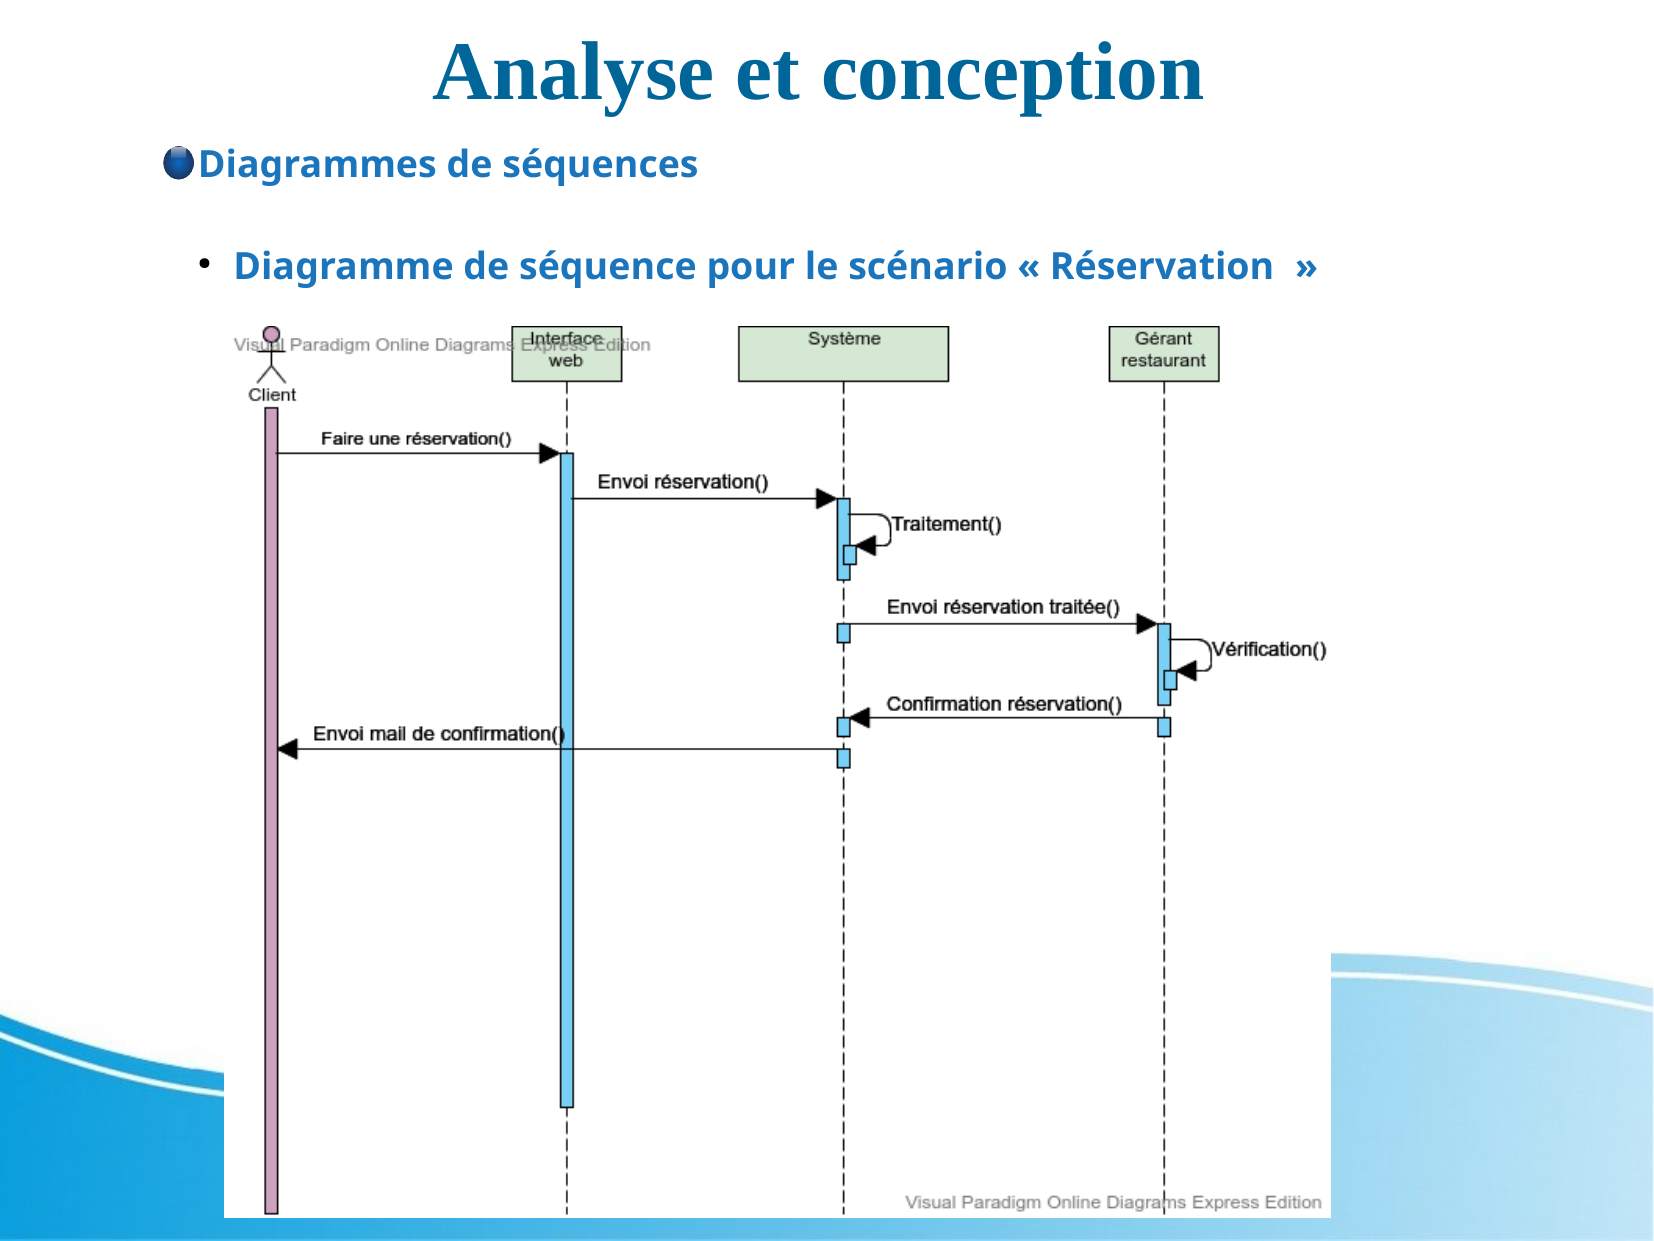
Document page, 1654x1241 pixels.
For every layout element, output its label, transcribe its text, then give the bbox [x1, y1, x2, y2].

title Analyse et conception [75, 0, 1564, 142]
picture [0, 326, 1654, 1241]
text_box Diagrammes de séquences Diagramme de séquence pour le scénario « Réservation » [147, 129, 1554, 304]
